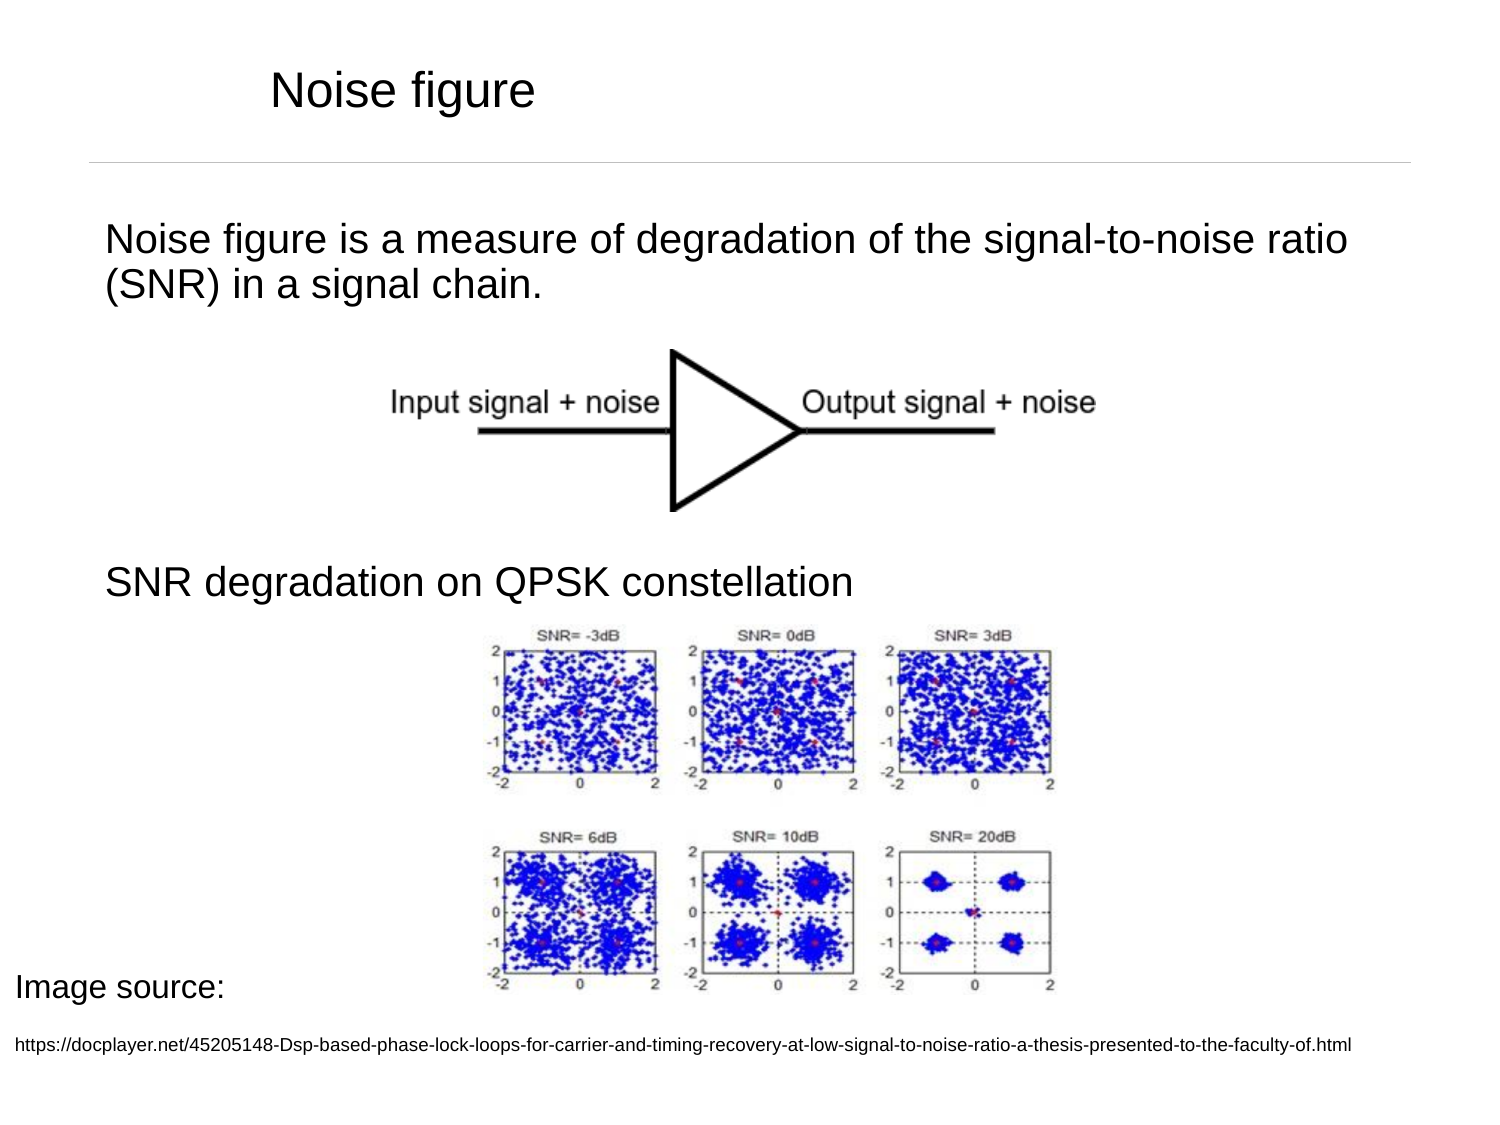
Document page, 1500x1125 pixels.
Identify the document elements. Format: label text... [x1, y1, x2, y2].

picture [390, 349, 1096, 512]
list Image source: https://docplayer.net/45205148-Dsp-based-phase-lock-loops-for-carrier-and-timing-recovery-at-low-signal-to-noise-ratio-a-thesis-presented-to-the-faculty-of.html [0, 962, 1500, 1125]
picture [455, 609, 1065, 962]
list Noise figure is a measure of degradation of the signal-to-noise ratio (SNR) in a signal chain. SNR degradation on QPSK constellation [90, 210, 1411, 346]
text_box Noise figure [254, 31, 1347, 150]
